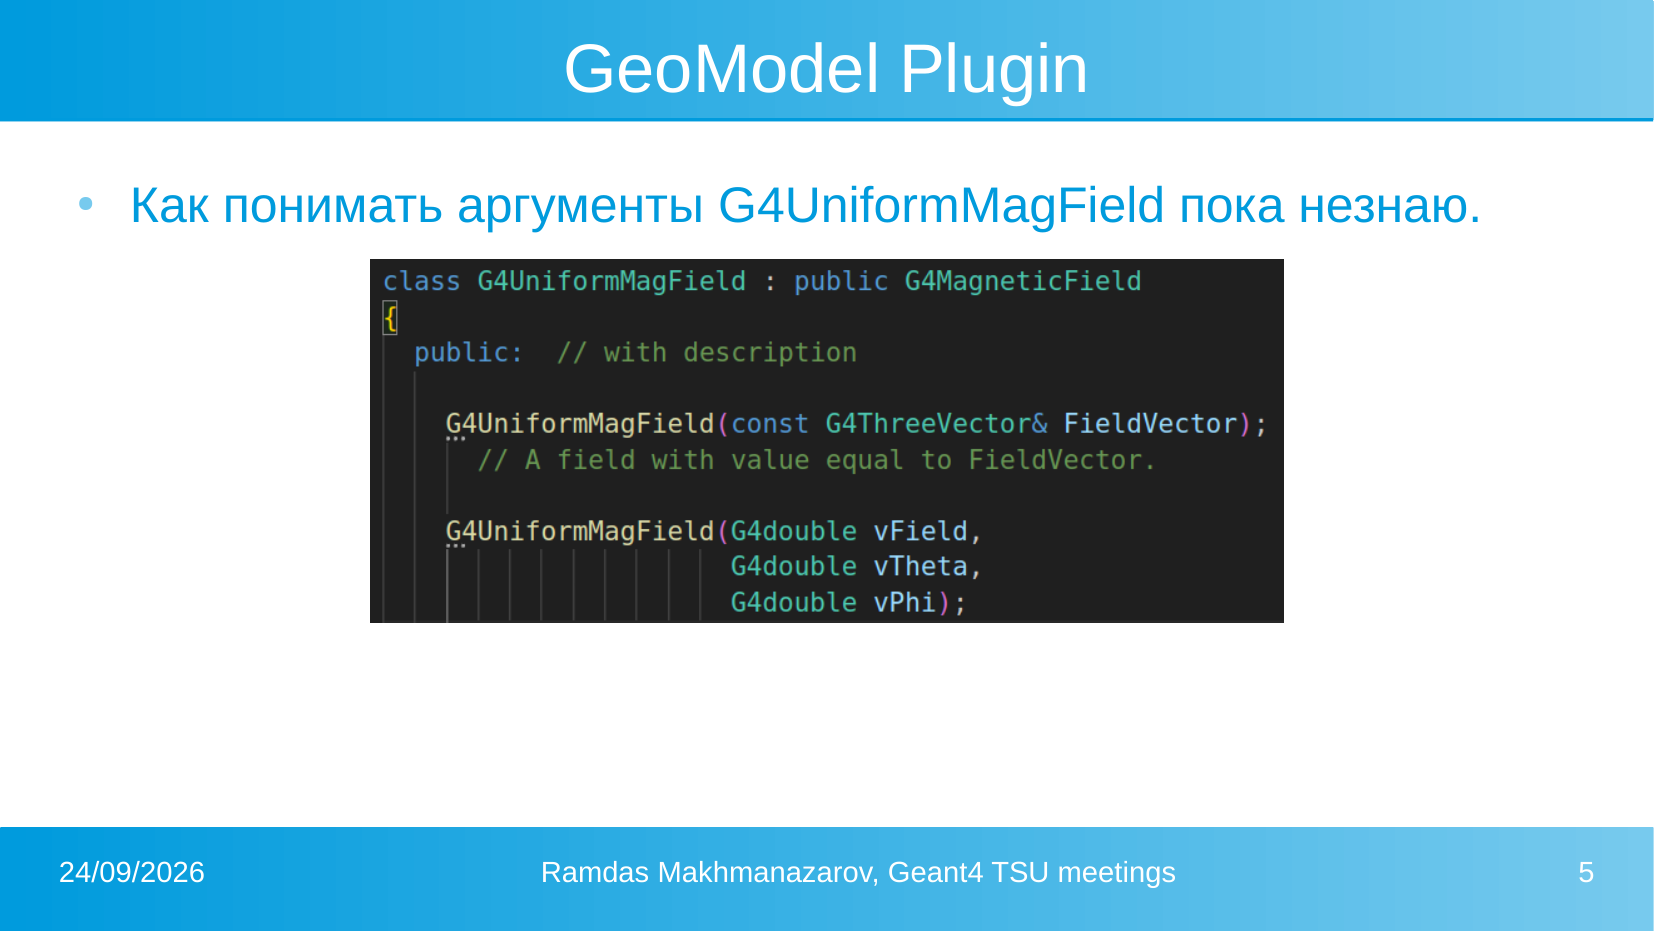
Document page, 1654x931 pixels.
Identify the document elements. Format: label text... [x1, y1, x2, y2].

list Как понимать аргументы G4UniformMagField пока незнаю. [59, 177, 1595, 768]
title GeoModel Plugin [59, 29, 1595, 108]
picture [370, 259, 1284, 623]
